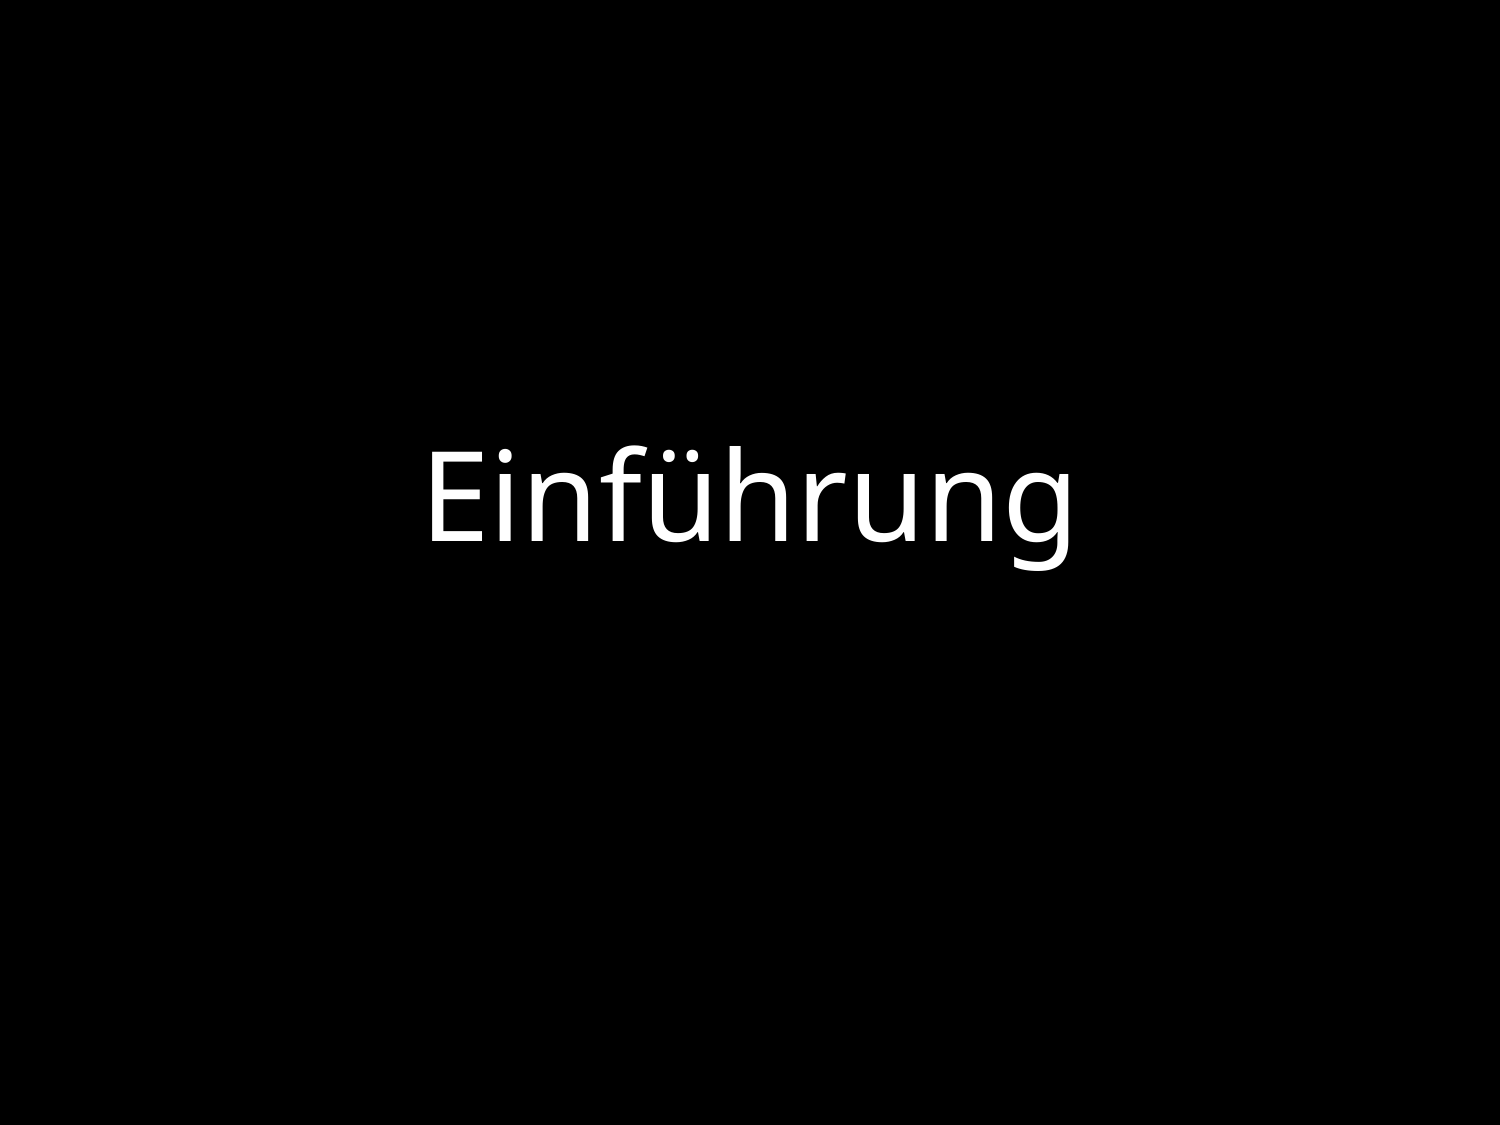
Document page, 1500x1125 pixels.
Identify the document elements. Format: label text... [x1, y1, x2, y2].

title Einführung [112, 184, 1388, 576]
